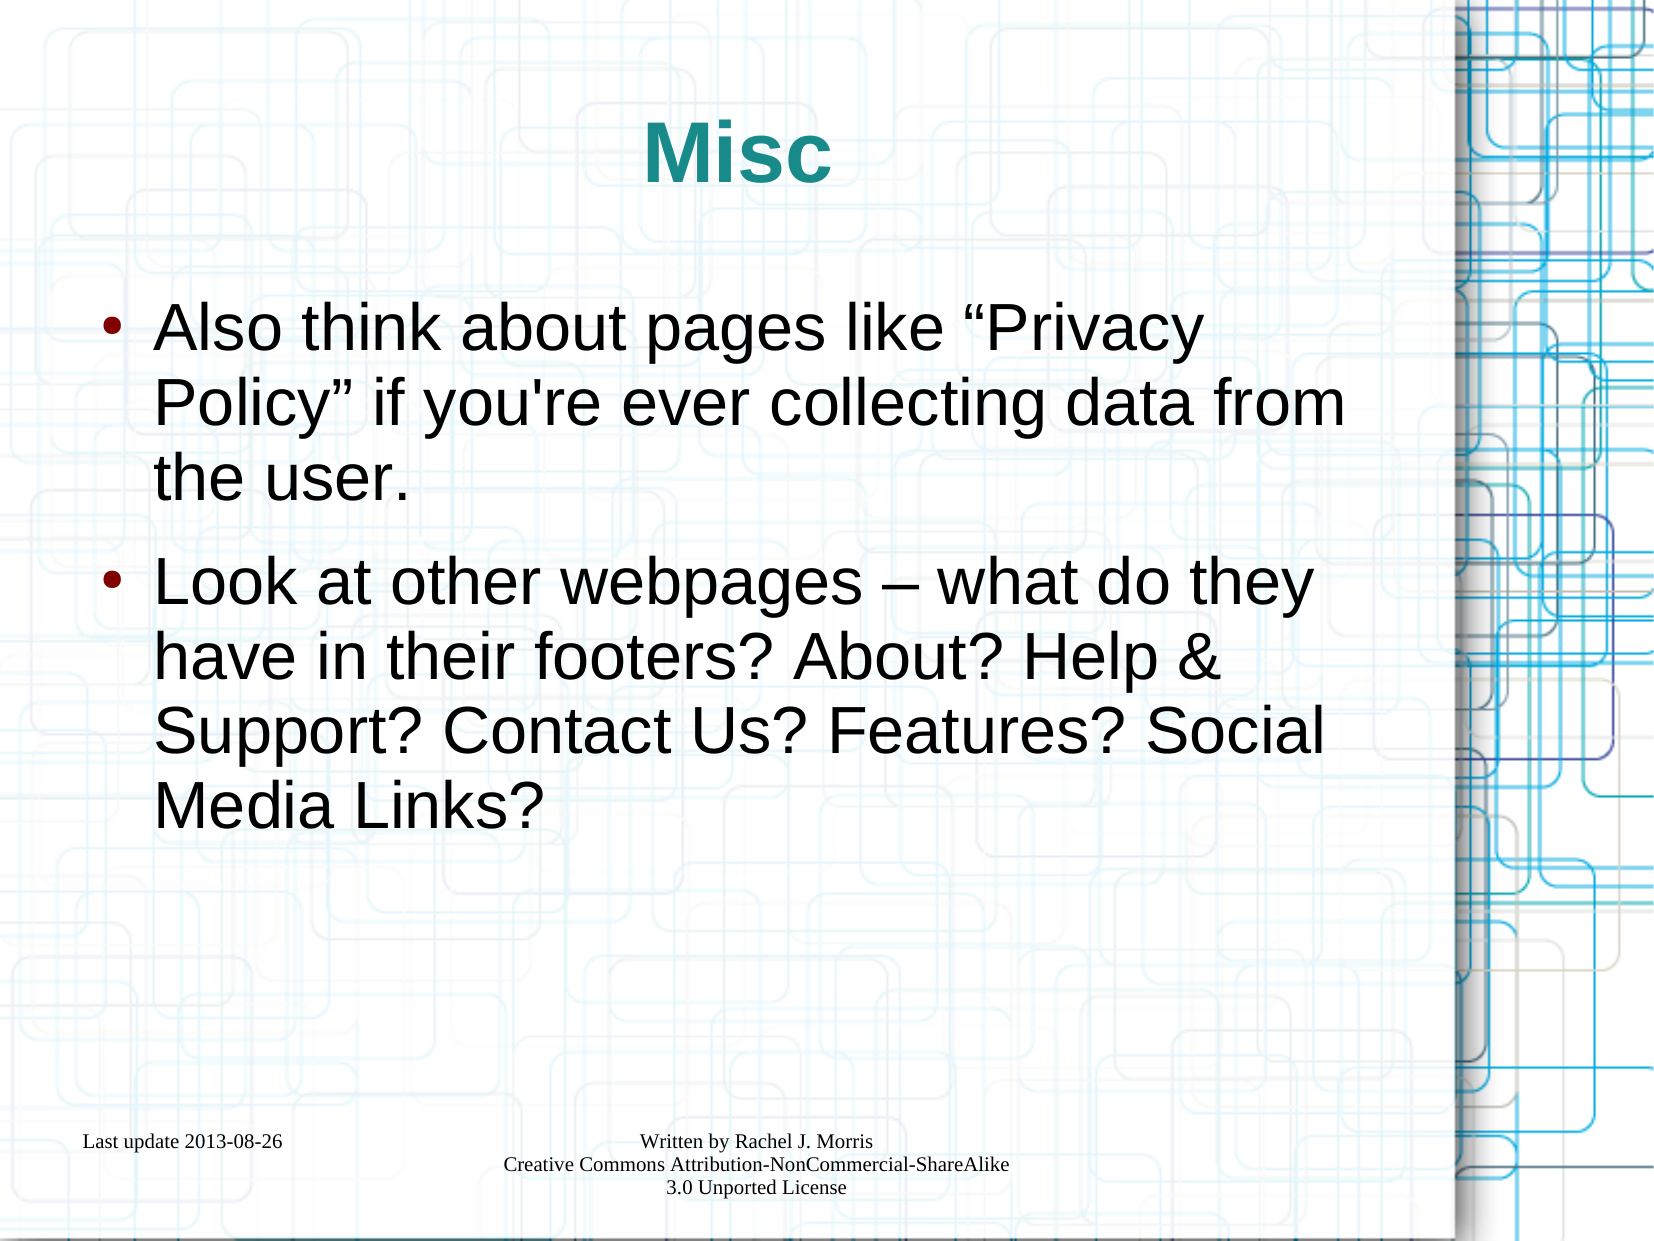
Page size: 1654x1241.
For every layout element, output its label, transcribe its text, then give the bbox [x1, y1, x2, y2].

picture [0, 0, 1654, 1241]
list Also think about pages like “Privacy Policy” if you're ever collecting data from the user. Look at other webpages – what do they have in their footers? About? Help & Support? Contact Us? Features? Social Media Links? [82, 290, 1418, 1010]
title Misc [59, 49, 1418, 257]
